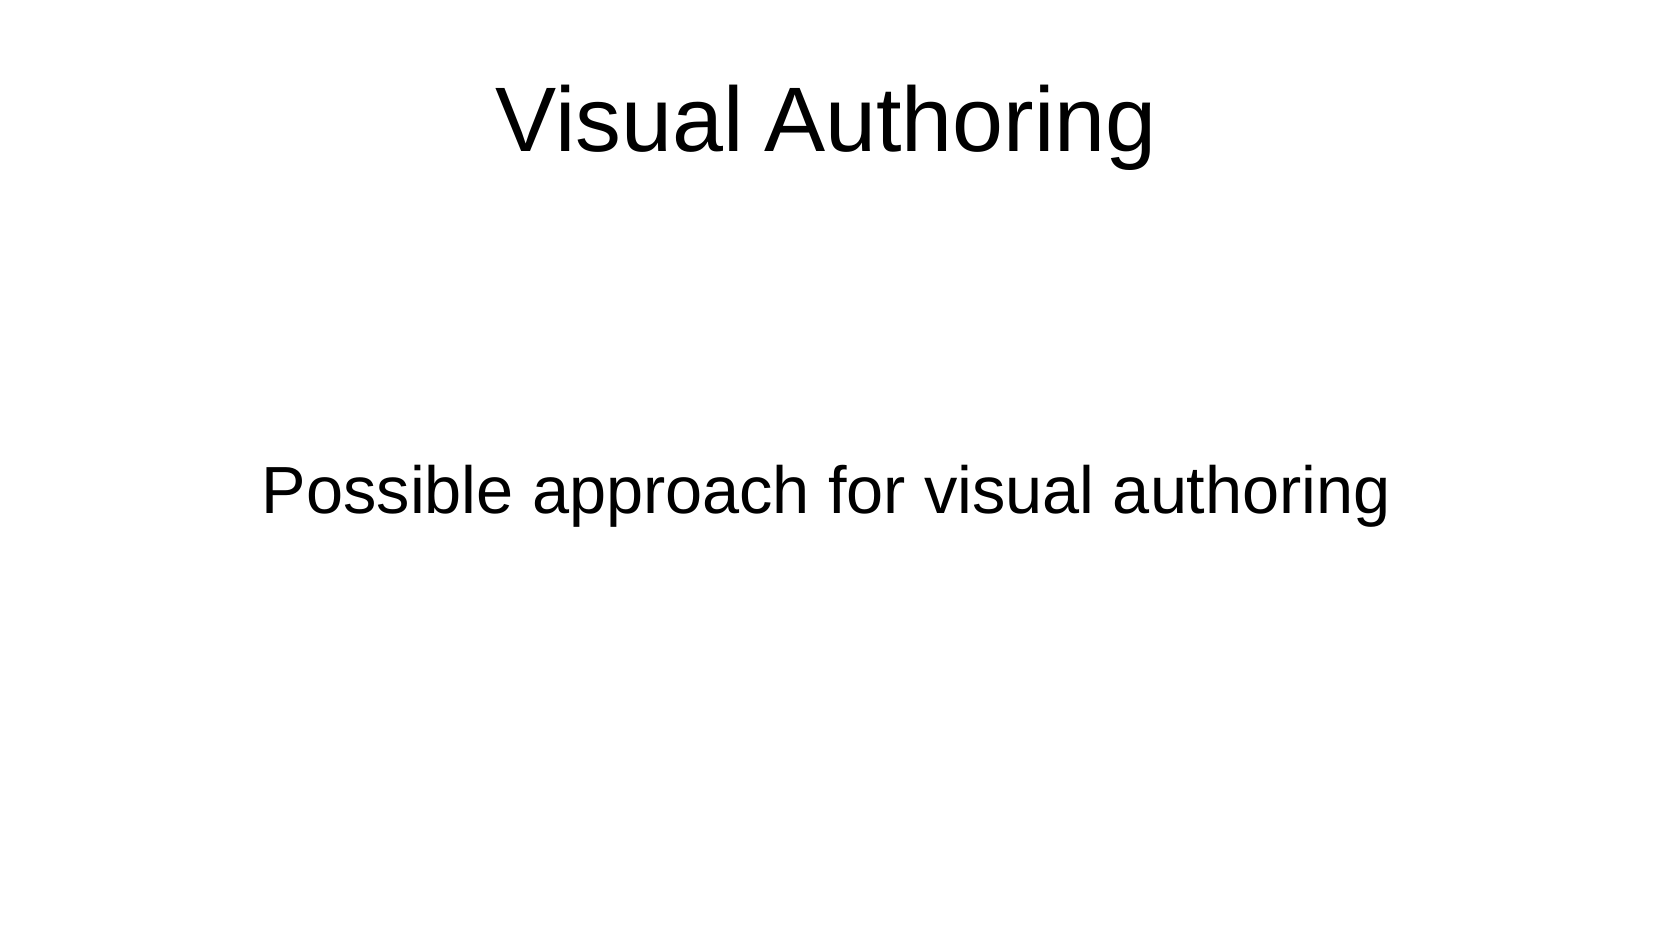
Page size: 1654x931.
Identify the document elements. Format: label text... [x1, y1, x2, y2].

title Visual Authoring [82, 37, 1571, 193]
subtitle Possible approach for visual authoring [82, 217, 1571, 758]
